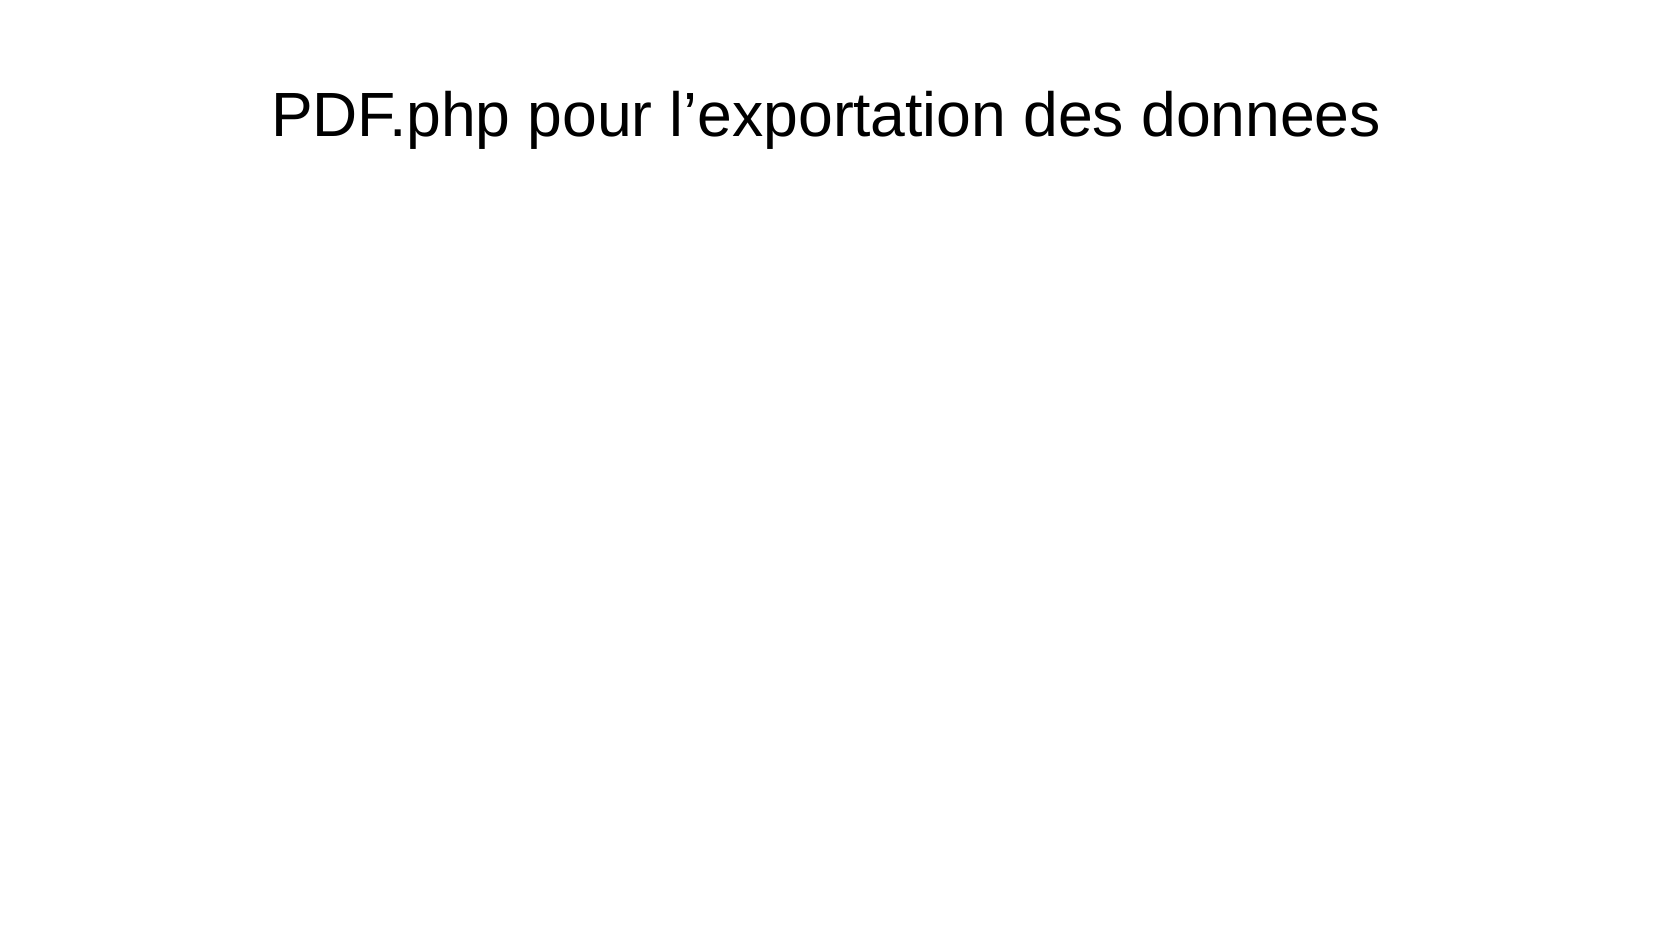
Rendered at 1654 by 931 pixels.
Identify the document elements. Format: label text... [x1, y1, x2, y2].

title PDF.php pour l’exportation des donnees [82, 37, 1571, 193]
